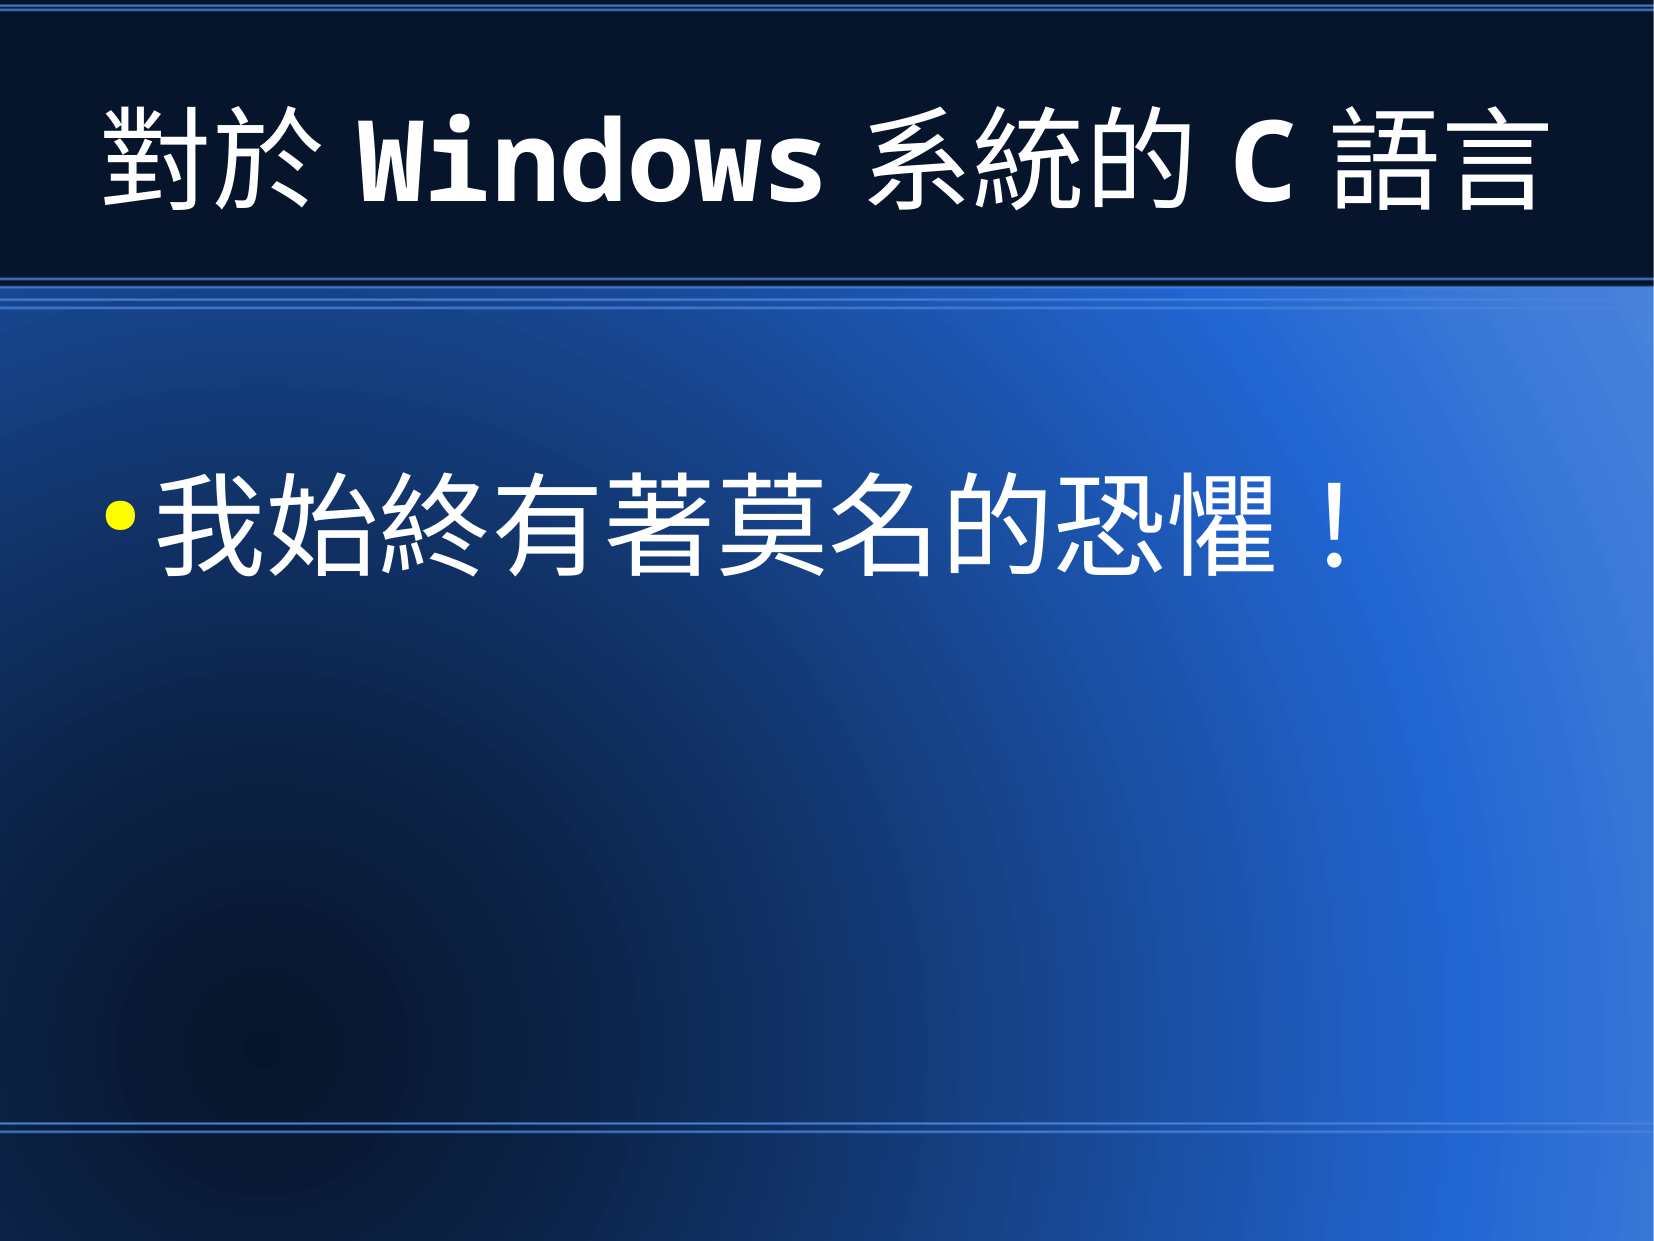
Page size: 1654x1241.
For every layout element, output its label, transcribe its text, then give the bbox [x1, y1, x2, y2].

picture [0, 0, 1654, 1241]
list 我始終有著莫名的恐懼！ [82, 355, 1571, 1241]
title 對於Windows系統的C語言 [82, 49, 1571, 257]
